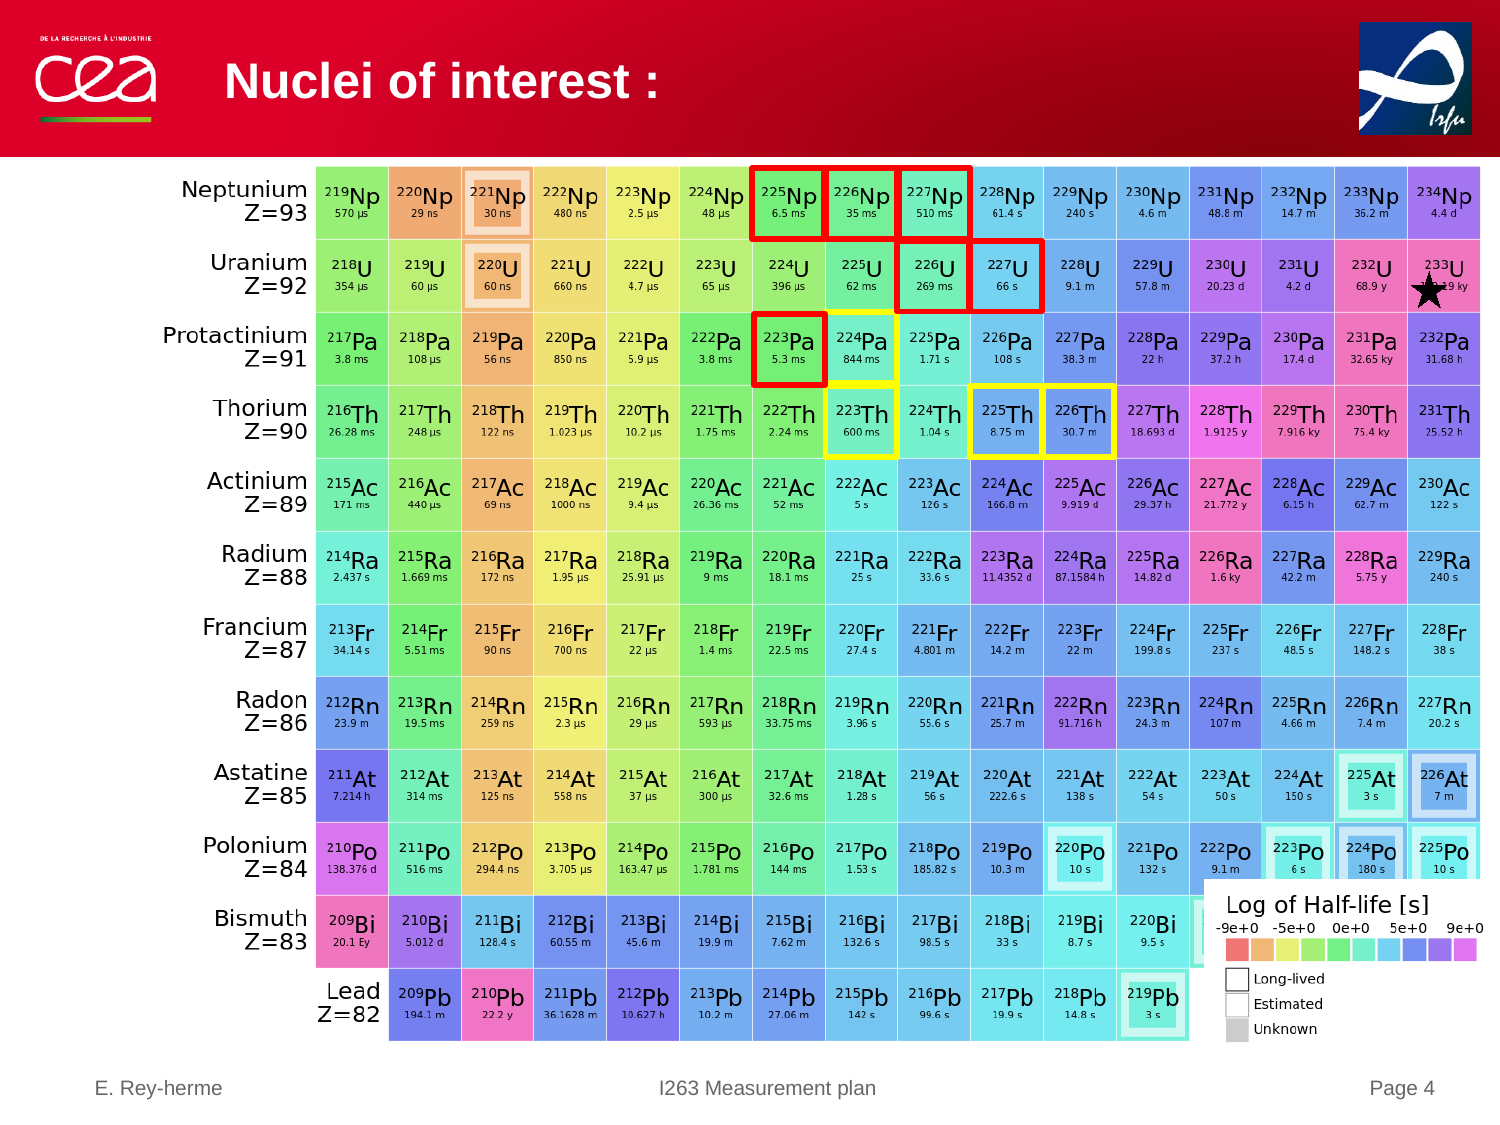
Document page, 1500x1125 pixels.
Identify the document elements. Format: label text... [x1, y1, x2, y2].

picture [159, 161, 1495, 1052]
footer E. Rey-herme [94, 1060, 428, 1114]
picture [0, 0, 1500, 157]
text_box [1411, 271, 1447, 308]
slide_number Page <numéro> [1309, 1060, 1436, 1114]
slide_number I263 Measurement plan [428, 1060, 1107, 1114]
text_box Nuclei of interest : [209, 41, 1174, 117]
